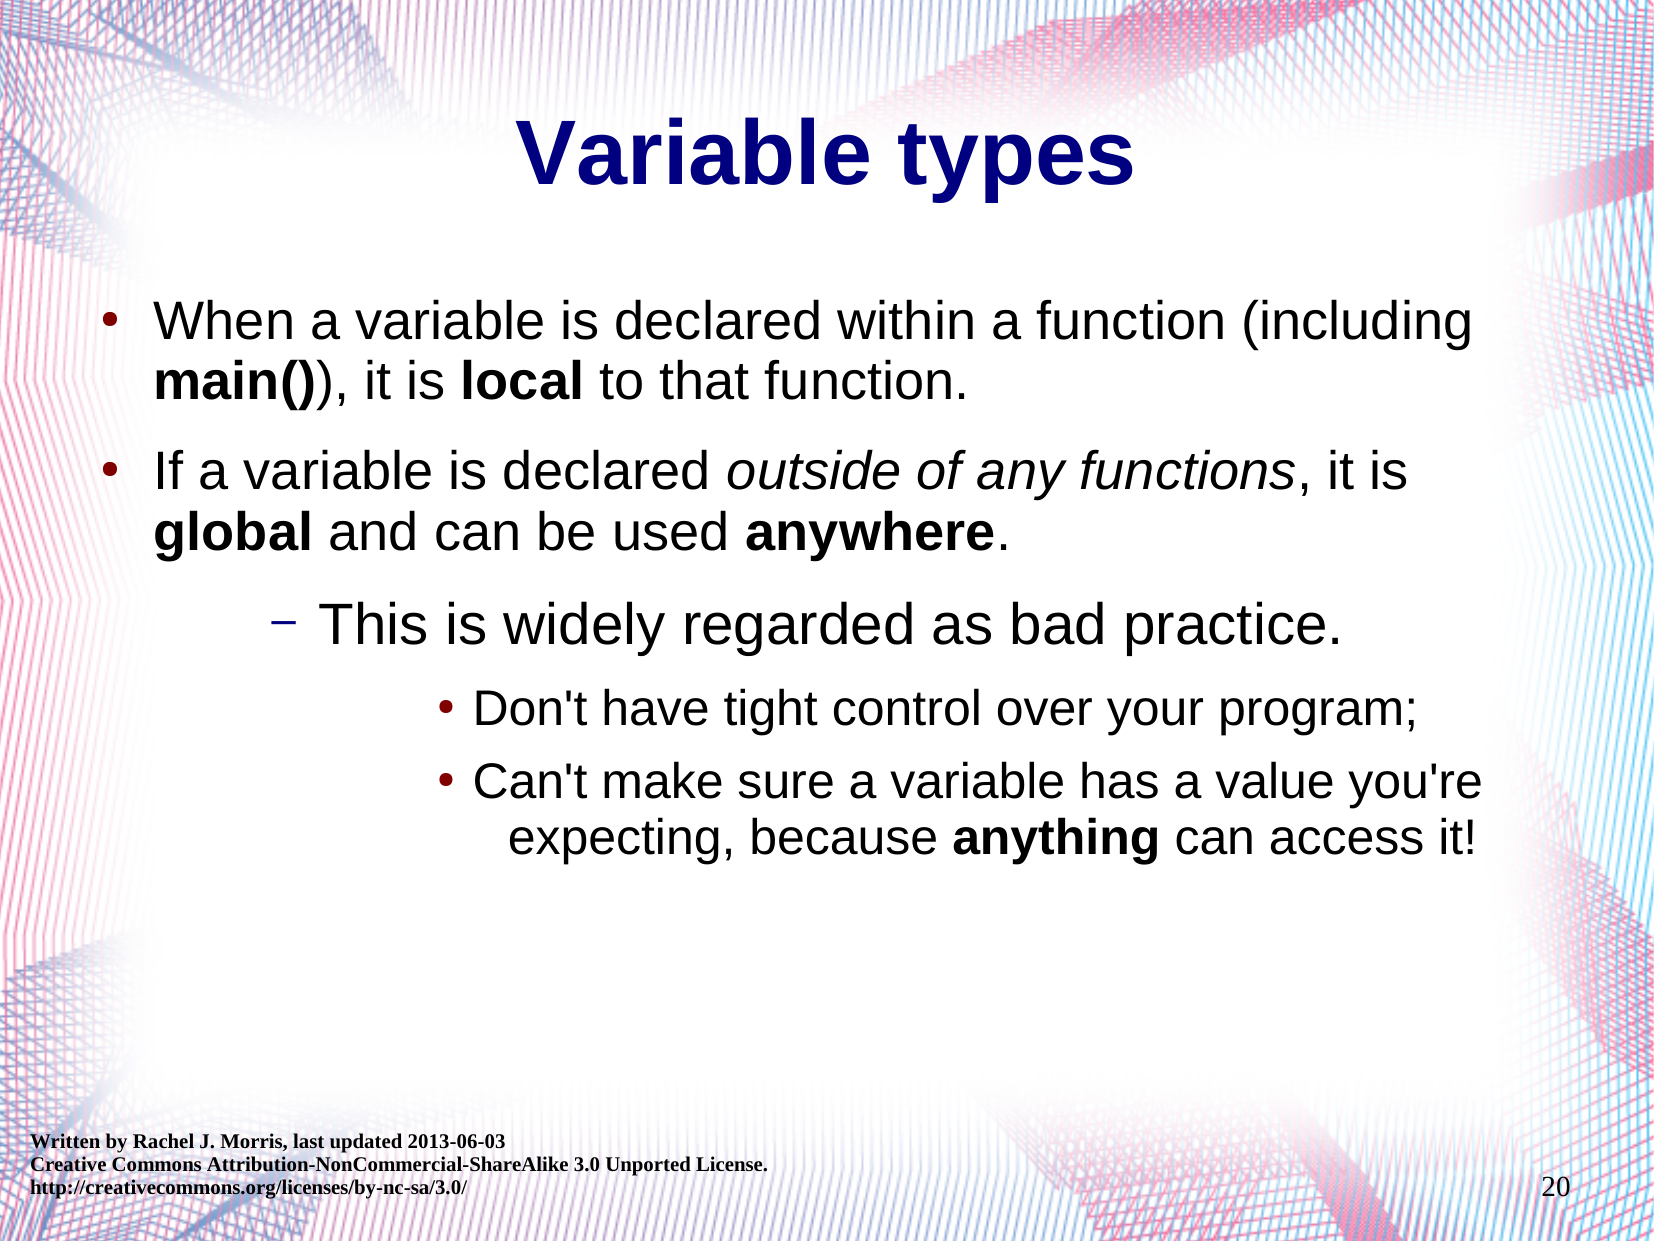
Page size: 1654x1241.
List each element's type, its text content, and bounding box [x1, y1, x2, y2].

list When a variable is declared within a function (including main()), it is local to that function. If a variable is declared outside of any functions, it is global and can be used anywhere. This is widely regarded as bad practice. Don't have tight control over your program; Can't make sure a variable has a value you're expecting, because anything can access it! [82, 290, 1571, 1010]
picture [0, 0, 1654, 1241]
title Variable types [82, 49, 1571, 257]
